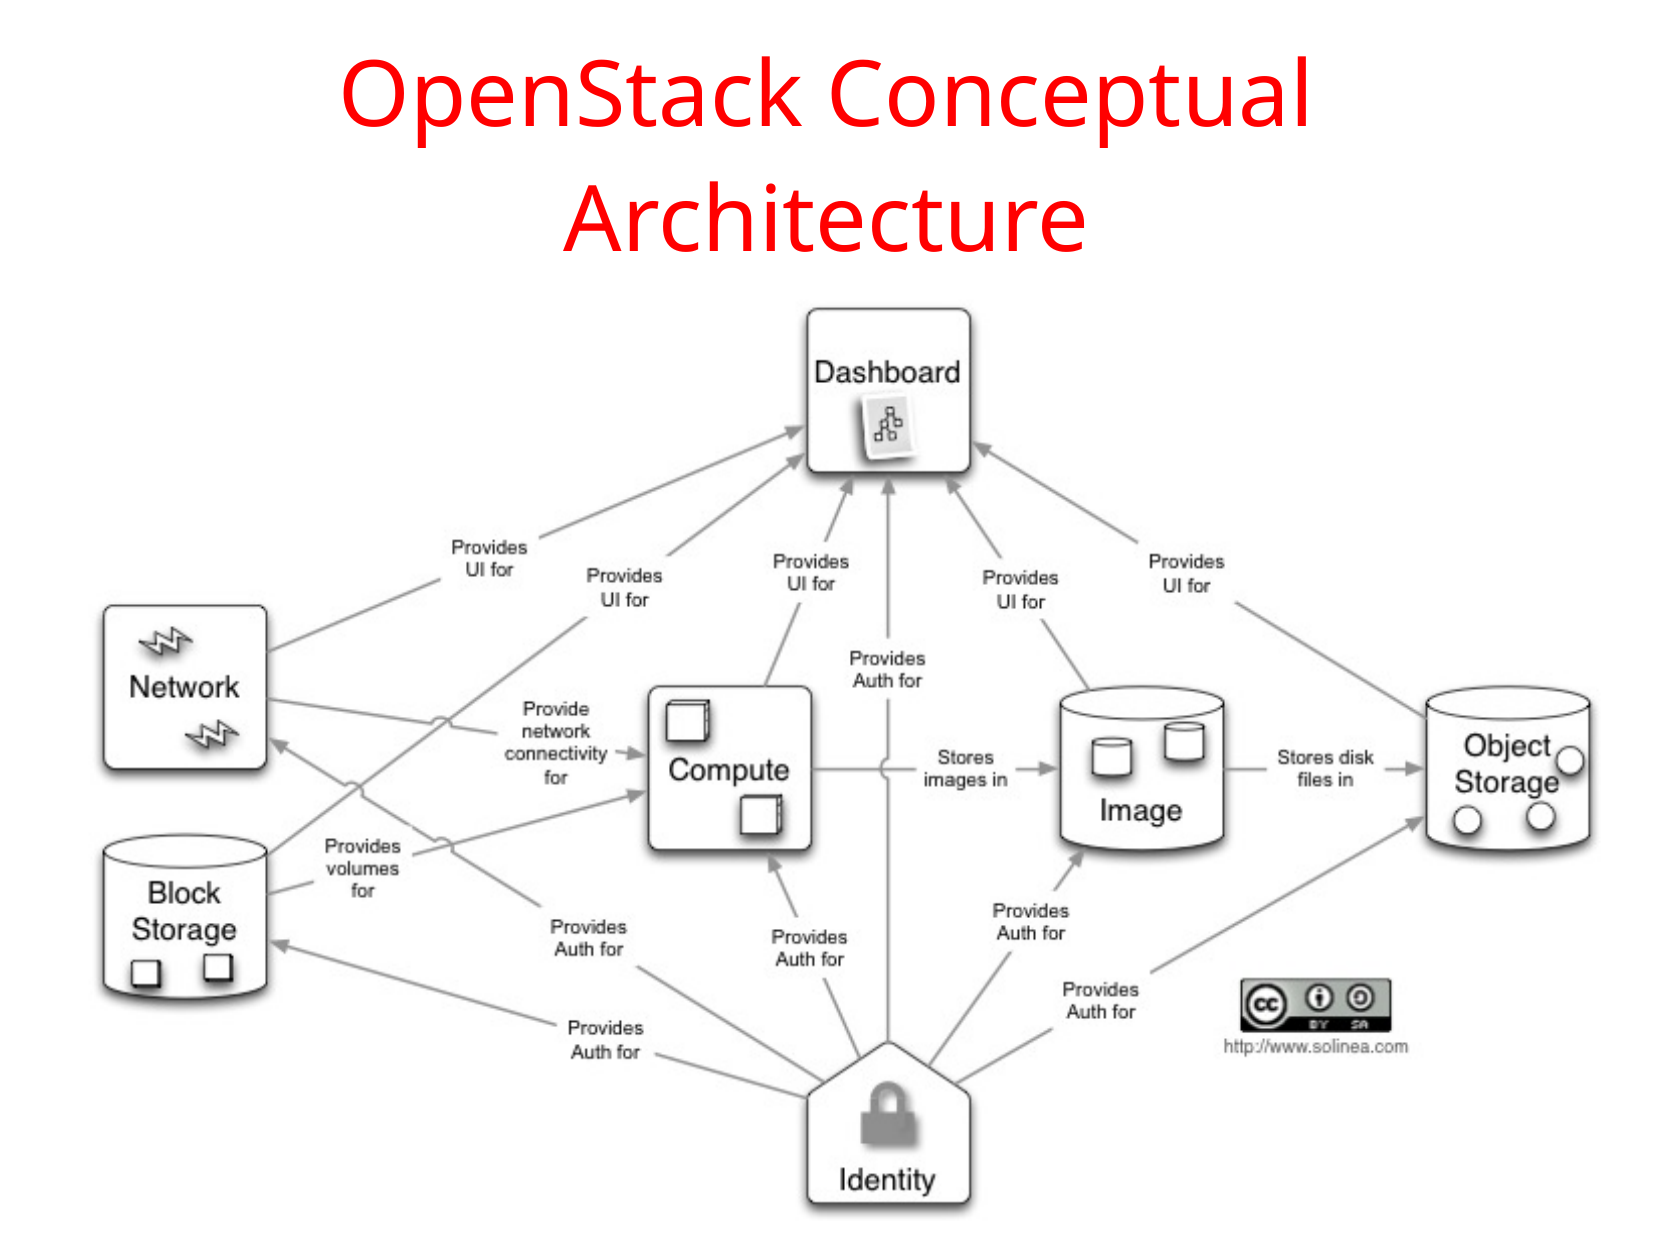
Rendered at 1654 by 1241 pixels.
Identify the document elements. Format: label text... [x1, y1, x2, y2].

title OpenStack Conceptual Architecture [82, 25, 1571, 281]
picture [73, 284, 1619, 1241]
